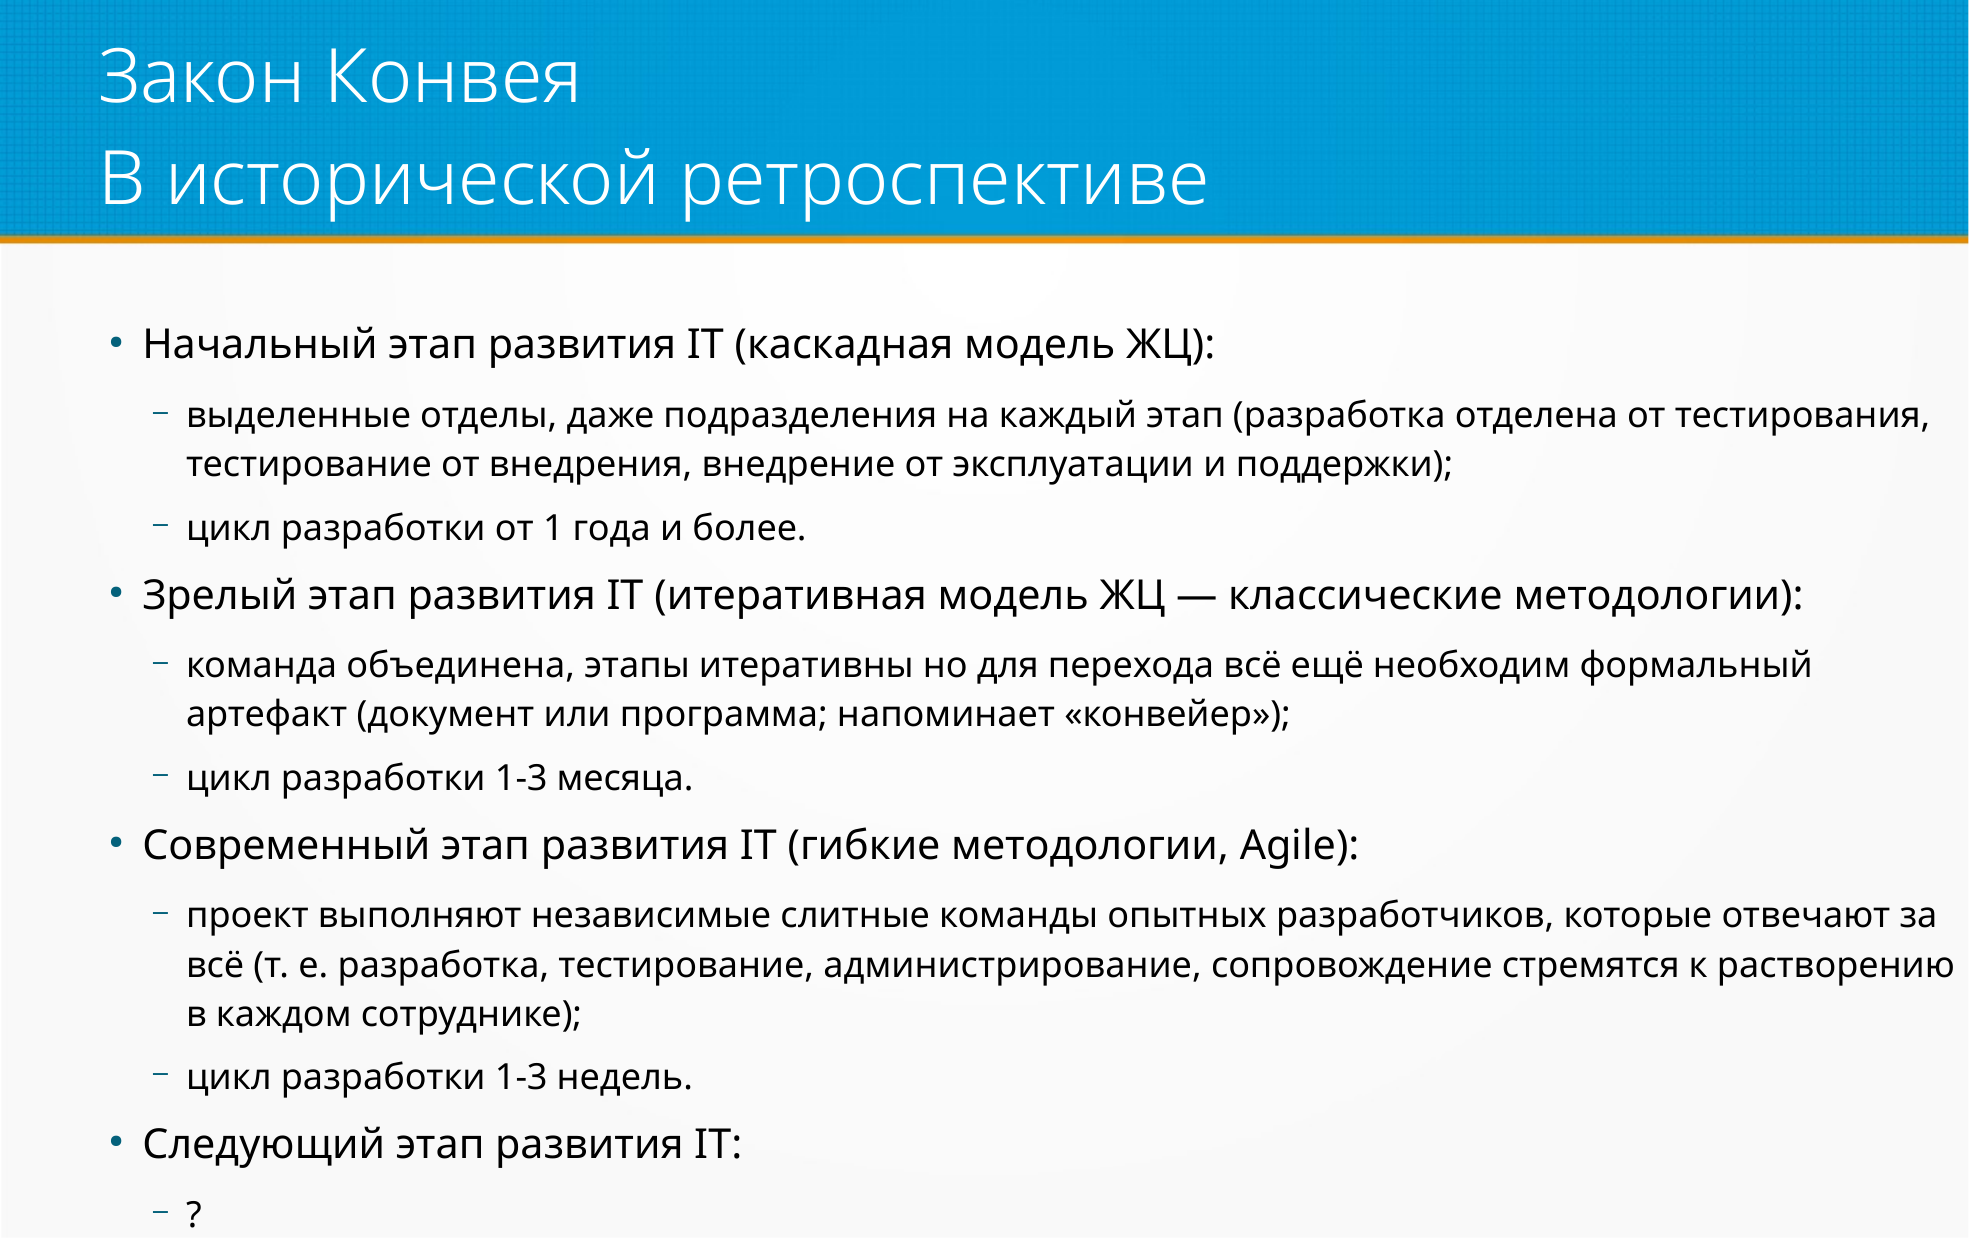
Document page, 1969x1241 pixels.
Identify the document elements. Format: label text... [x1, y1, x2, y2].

title Закон Конвея В исторической ретроспективе [98, 19, 1870, 227]
list Начальный этап развития IT (каскадная модель ЖЦ): выделенные отделы, даже подразделения на каждый этап (разработка отделена от тестирования, тестирование от внедрения, внедрение от эксплуатации и поддержки); цикл разработки от 1 года и более. Зрелый этап развития IT (итеративная модель ЖЦ — классические методологии): команда объединена, этапы итеративны но для перехода всё ещё необходим формальный артефакт (документ или программа; напоминает «конвейер»); цикл разработки 1-3 месяца. Современный этап развития IT (гибкие методологии, Agile): проект выполняют независимые слитные команды опытных разработчиков, которые отвечают за всё (т. е. разработка, тестирование, администрирование, сопровождение стремятся к растворению в каждом сотруднике); цикл разработки 1-3 недель. Следующий этап развития IT: ? [98, 315, 1969, 1241]
picture [0, 233, 1969, 1241]
